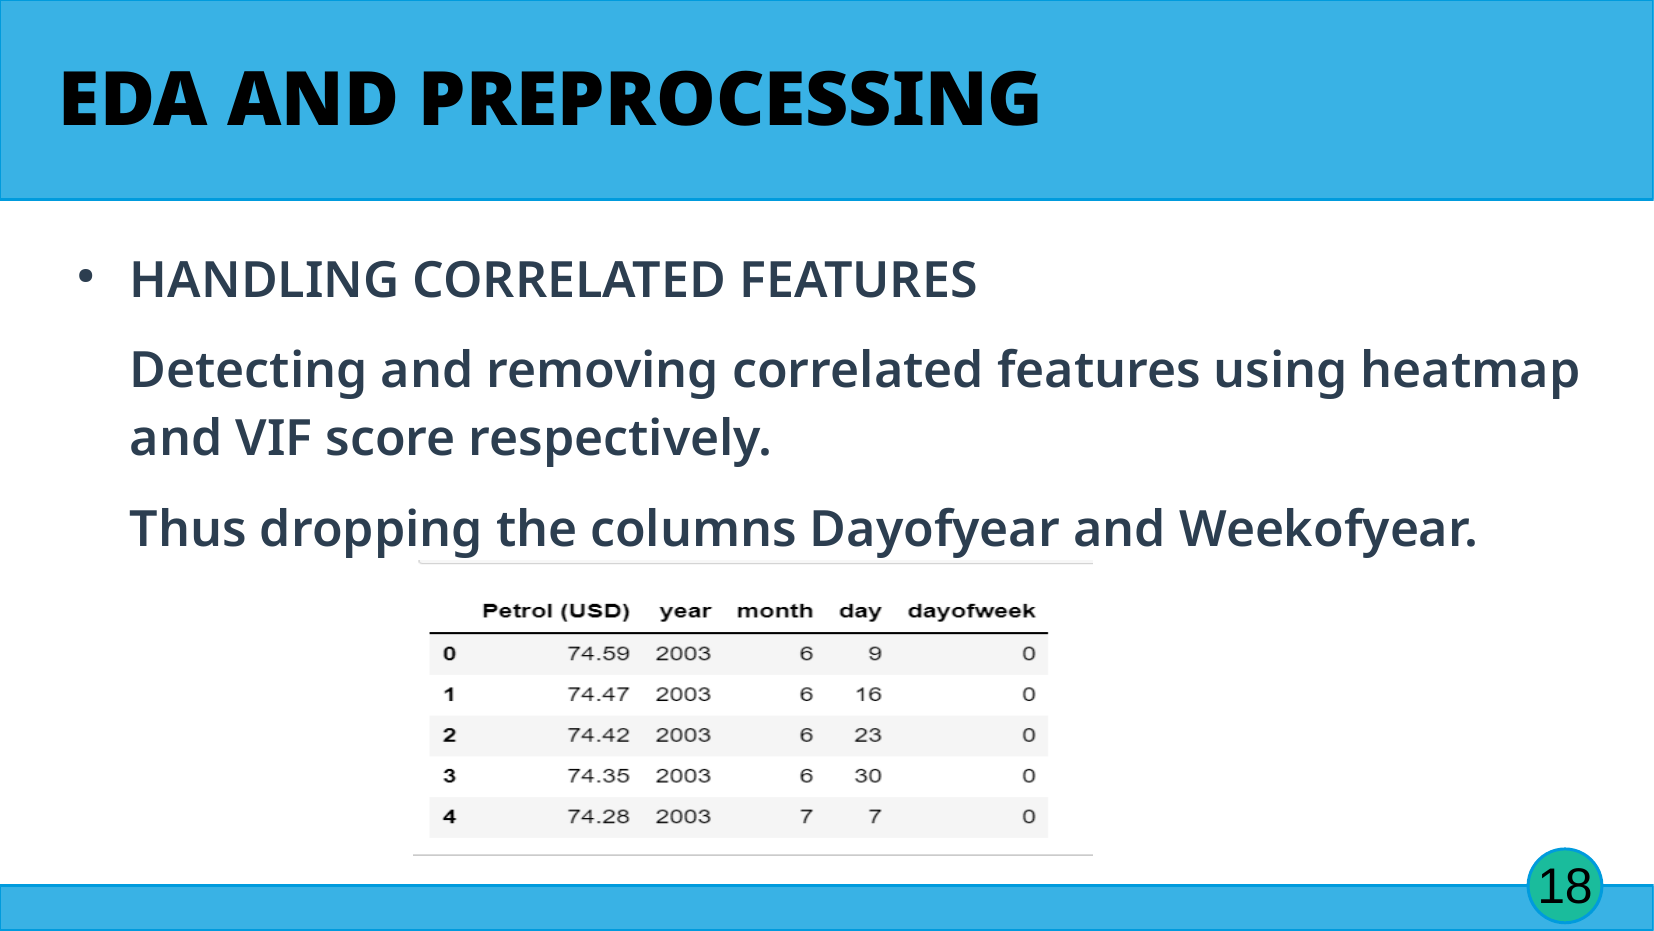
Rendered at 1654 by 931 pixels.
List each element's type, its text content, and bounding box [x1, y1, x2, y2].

title EDA AND PREPROCESSING [59, 37, 1595, 155]
list HANDLING CORRELATED FEATURES Detecting and removing correlated features using heatmap and VIF score respectively. Thus dropping the columns Dayofyear and Weekofyear. [59, 243, 1595, 864]
picture [413, 560, 1093, 864]
